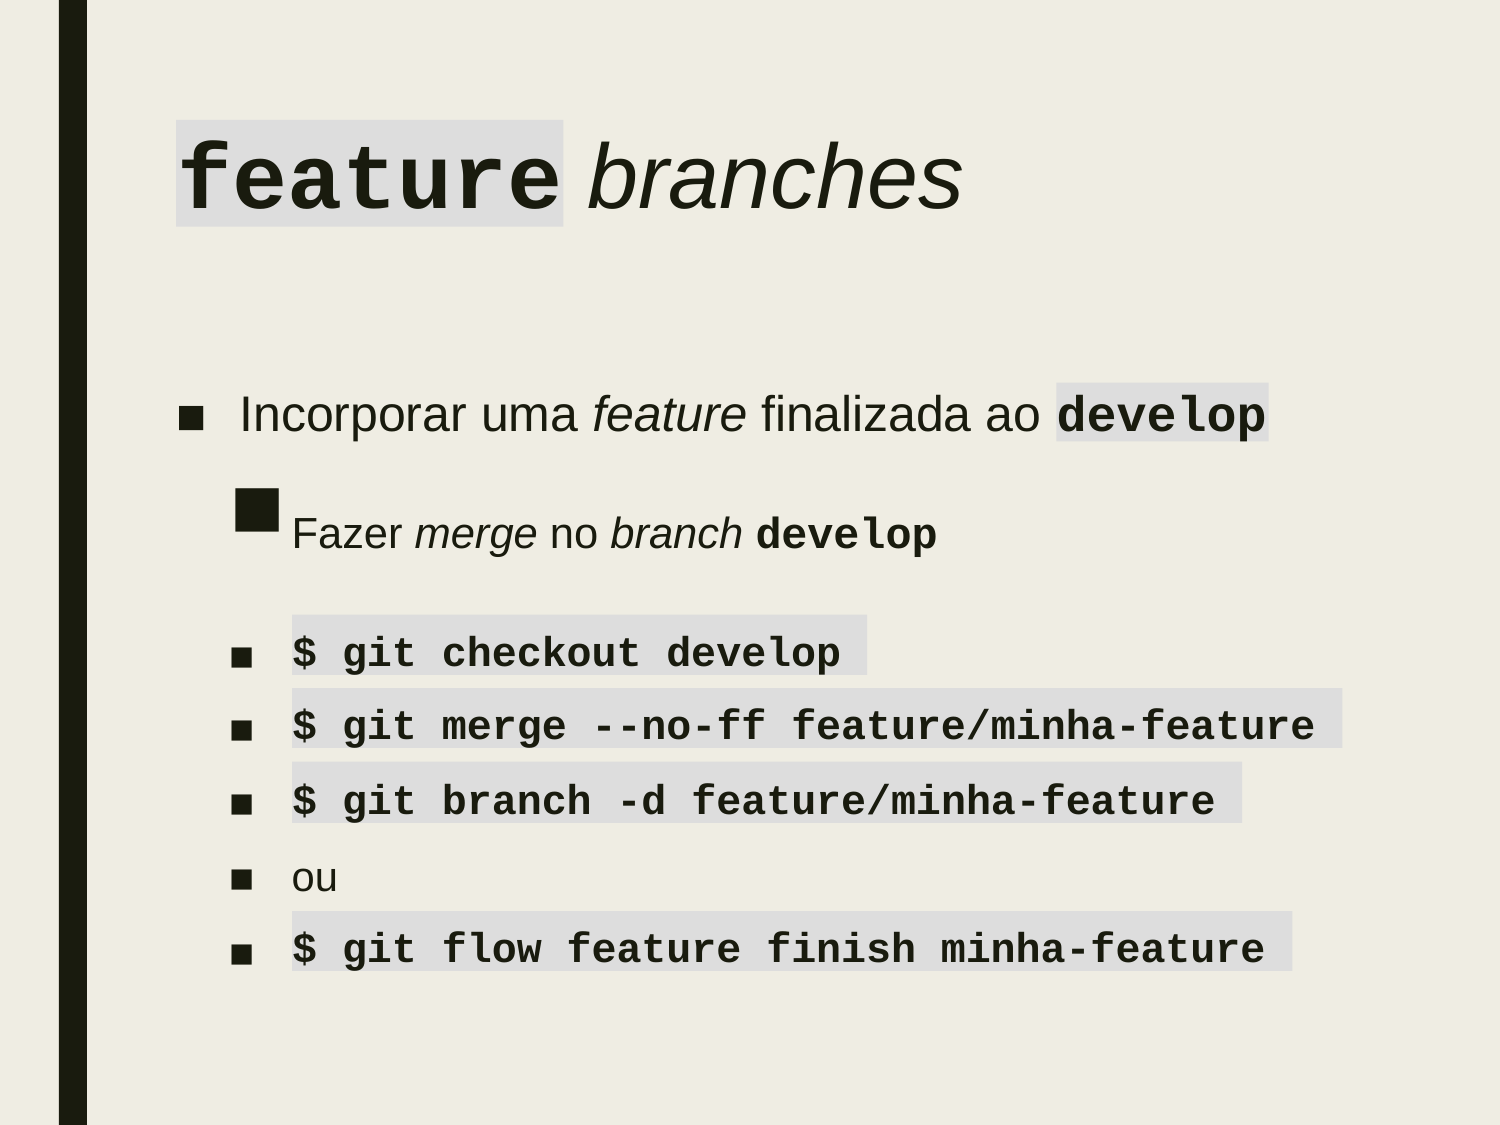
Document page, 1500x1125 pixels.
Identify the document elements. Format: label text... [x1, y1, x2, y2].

title branches [533, 114, 967, 305]
text_box $ git flow feature finish minha-feature [292, 911, 1293, 971]
text_box $ git merge --no-ff feature/minha-feature [292, 688, 1343, 748]
text_box $ git checkout develop [292, 614, 868, 675]
text_box feature [176, 119, 533, 227]
text_box develop [1056, 382, 1269, 442]
text_box Incorporar uma feature finalizada ao Fazer merge no branch develop [227, 346, 1045, 565]
text_box ■ [174, 381, 206, 444]
text_box ou [289, 847, 341, 901]
text_box ■ ■ ■ ■ ■ [227, 603, 254, 976]
text_box $ git branch -d feature/minha-feature [292, 761, 1243, 823]
